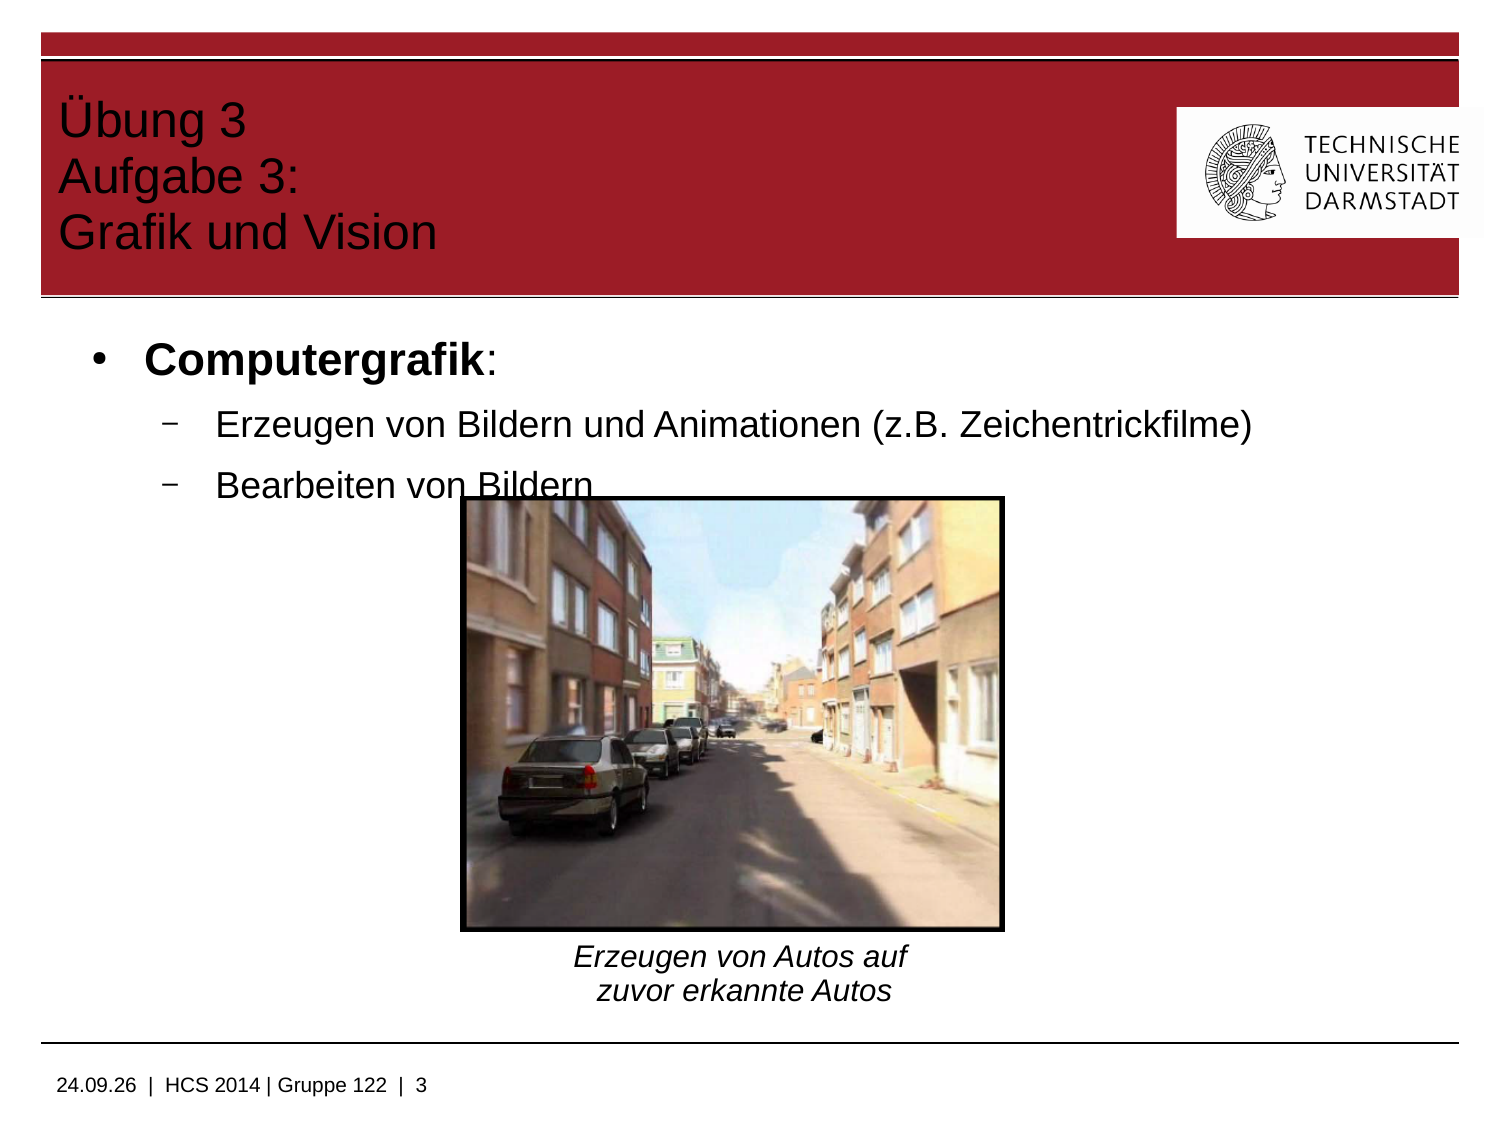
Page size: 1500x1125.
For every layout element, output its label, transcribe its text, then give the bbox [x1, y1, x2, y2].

picture [460, 496, 1005, 932]
list Computergrafik: Erzeugen von Bildern und Animationen (z.B. Zeichentrickfilme) Bearbeiten von Bildern [73, 318, 1394, 631]
picture [1176, 107, 1484, 238]
title Übung 3 Aufgabe 3: Grafik und Vision [59, 92, 1149, 260]
text_box Erzeugen von Autos auf zuvor erkannte Autos [558, 931, 922, 1016]
